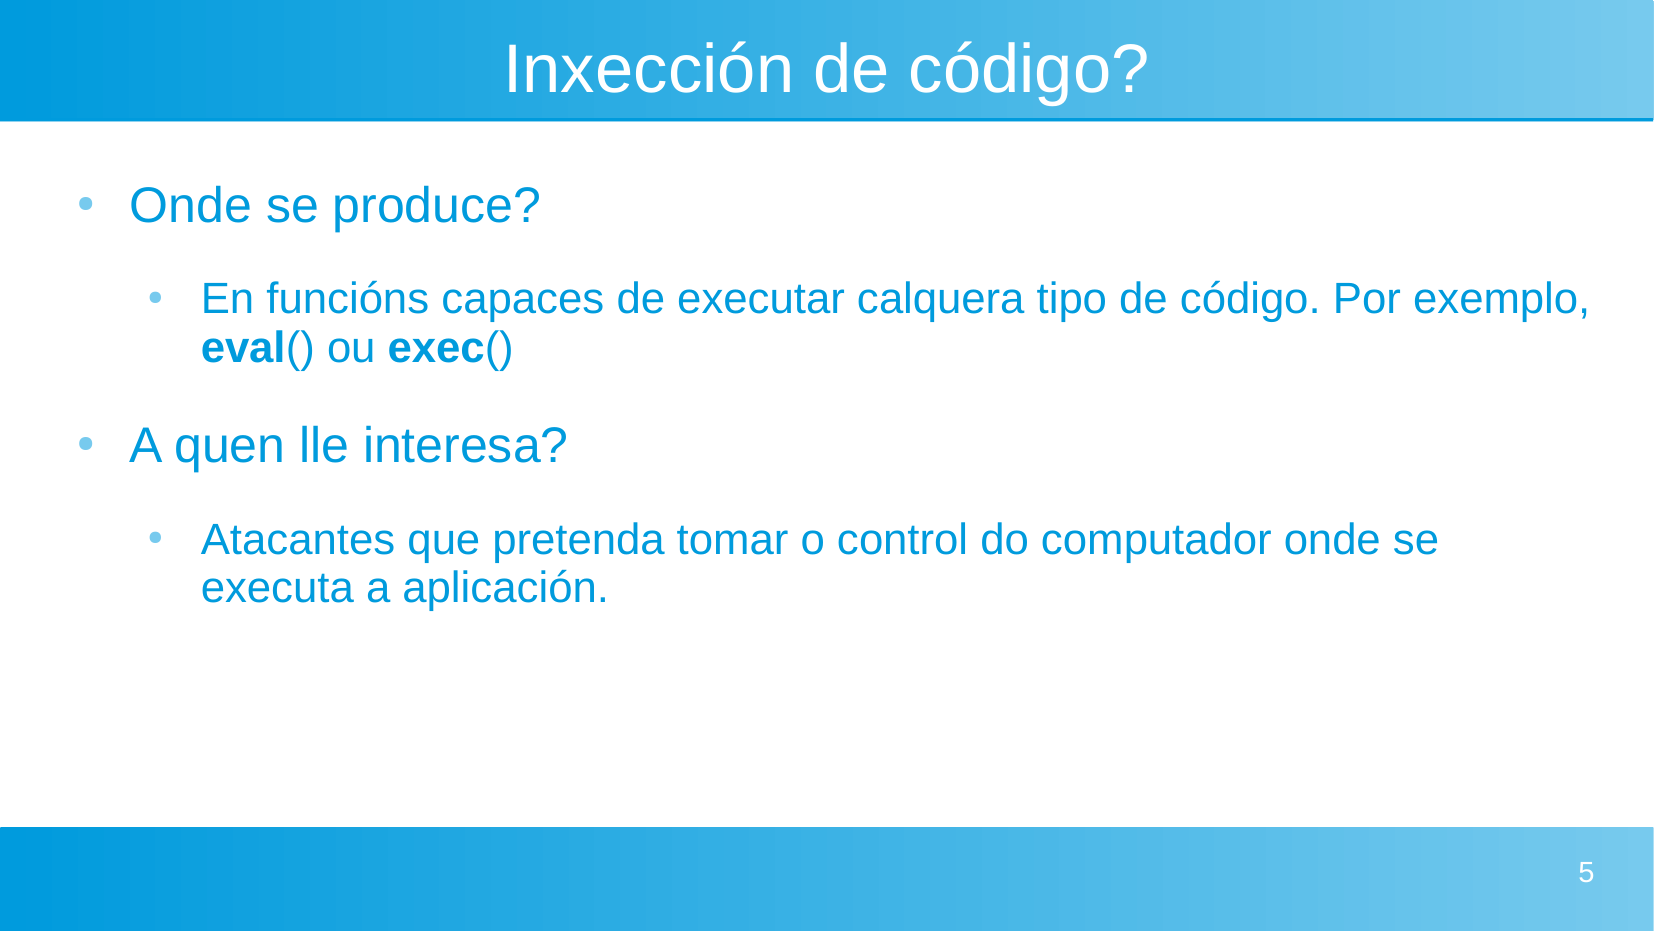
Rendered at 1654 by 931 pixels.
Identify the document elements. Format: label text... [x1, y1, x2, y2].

title Inxección de código? [59, 29, 1595, 108]
list Onde se produce? En funcións capaces de executar calquera tipo de código. Por exemplo, eval() ou exec() A quen lle interesa? Atacantes que pretenda tomar o control do computador onde se executa a aplicación. [59, 177, 1595, 768]
